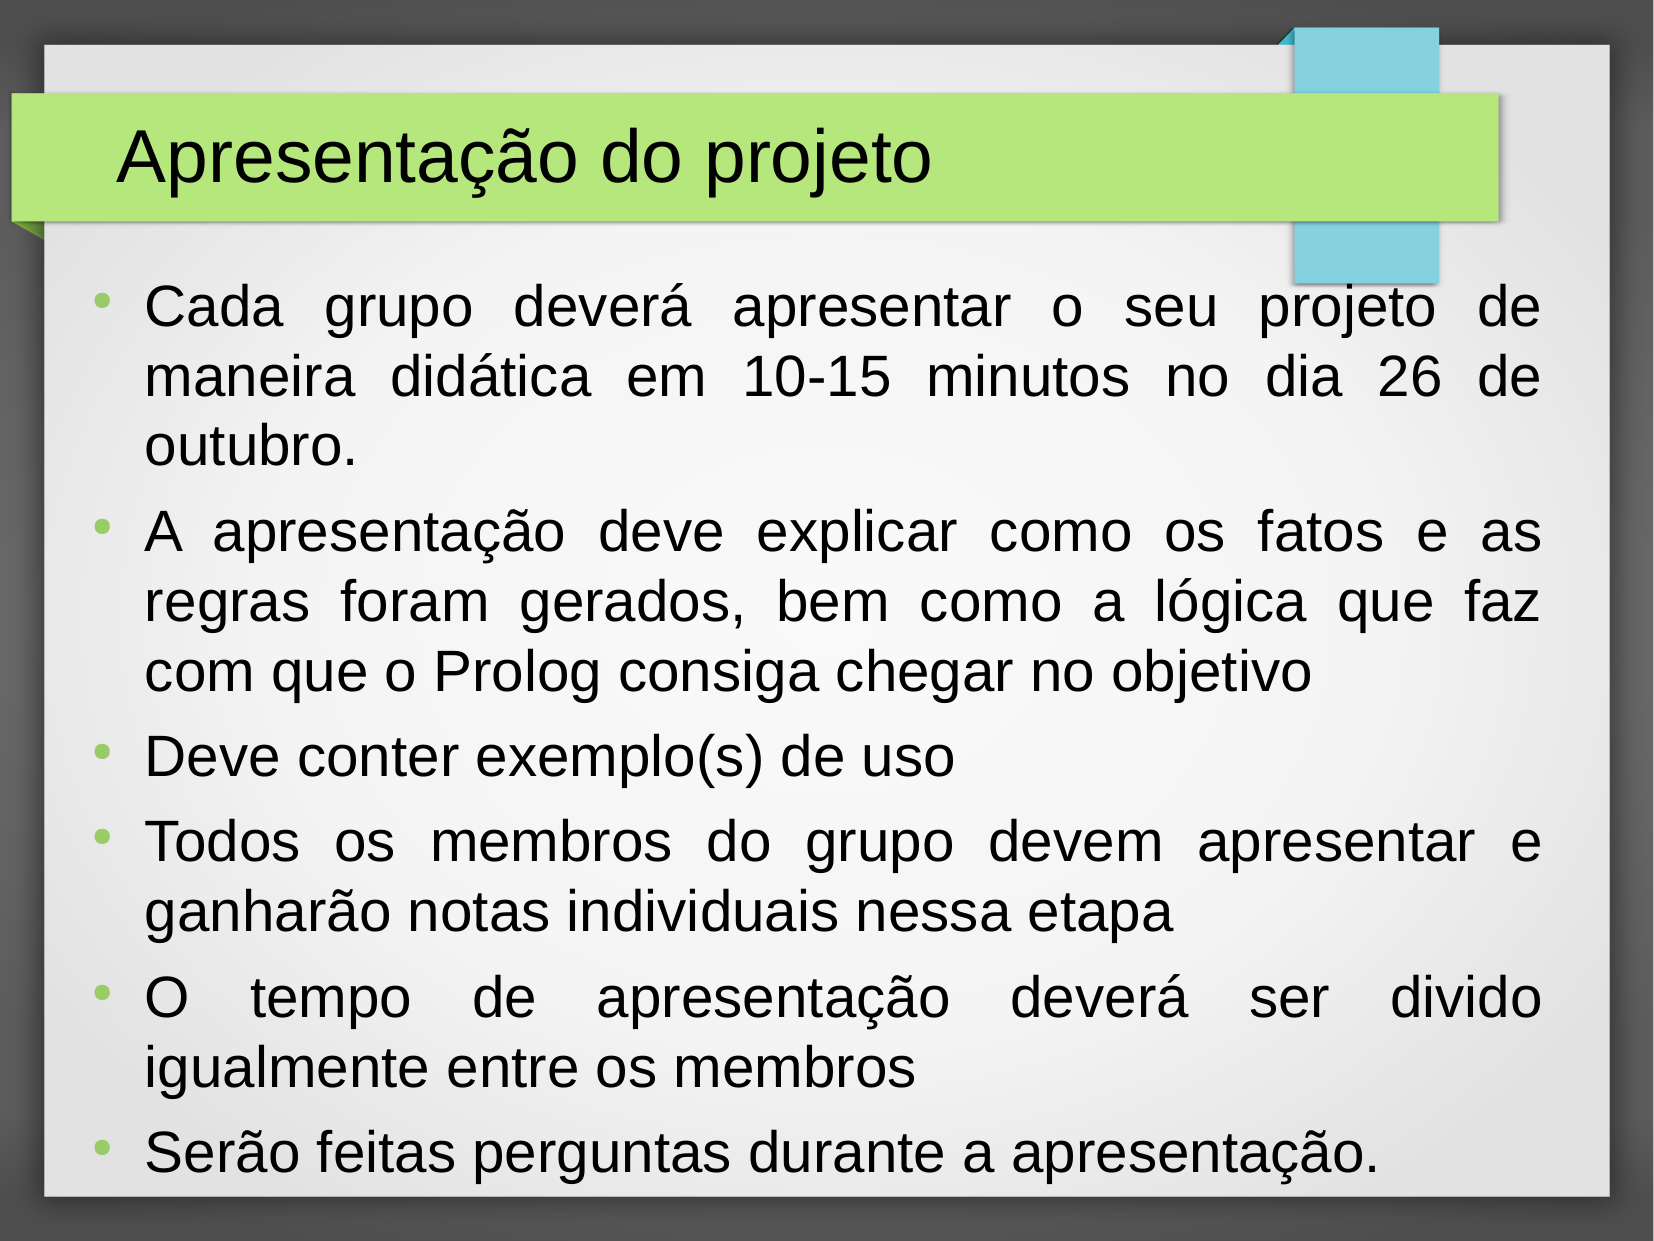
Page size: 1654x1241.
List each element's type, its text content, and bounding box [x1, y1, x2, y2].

list Cada grupo deverá apresentar o seu projeto de maneira didática em 10-15 minutos no dia 26 de outubro. A apresentação deve explicar como os fatos e as regras foram gerados, bem como a lógica que faz com que o Prolog consiga chegar no objetivo Deve conter exemplo(s) de uso Todos os membros do grupo devem apresentar e ganharão notas individuais nessa etapa O tempo de apresentação deverá ser divido igualmente entre os membros Serão feitas perguntas durante a apresentação. [59, 260, 1560, 1241]
picture [0, 0, 1654, 1241]
title Apresentação do projeto [82, 49, 1433, 257]
